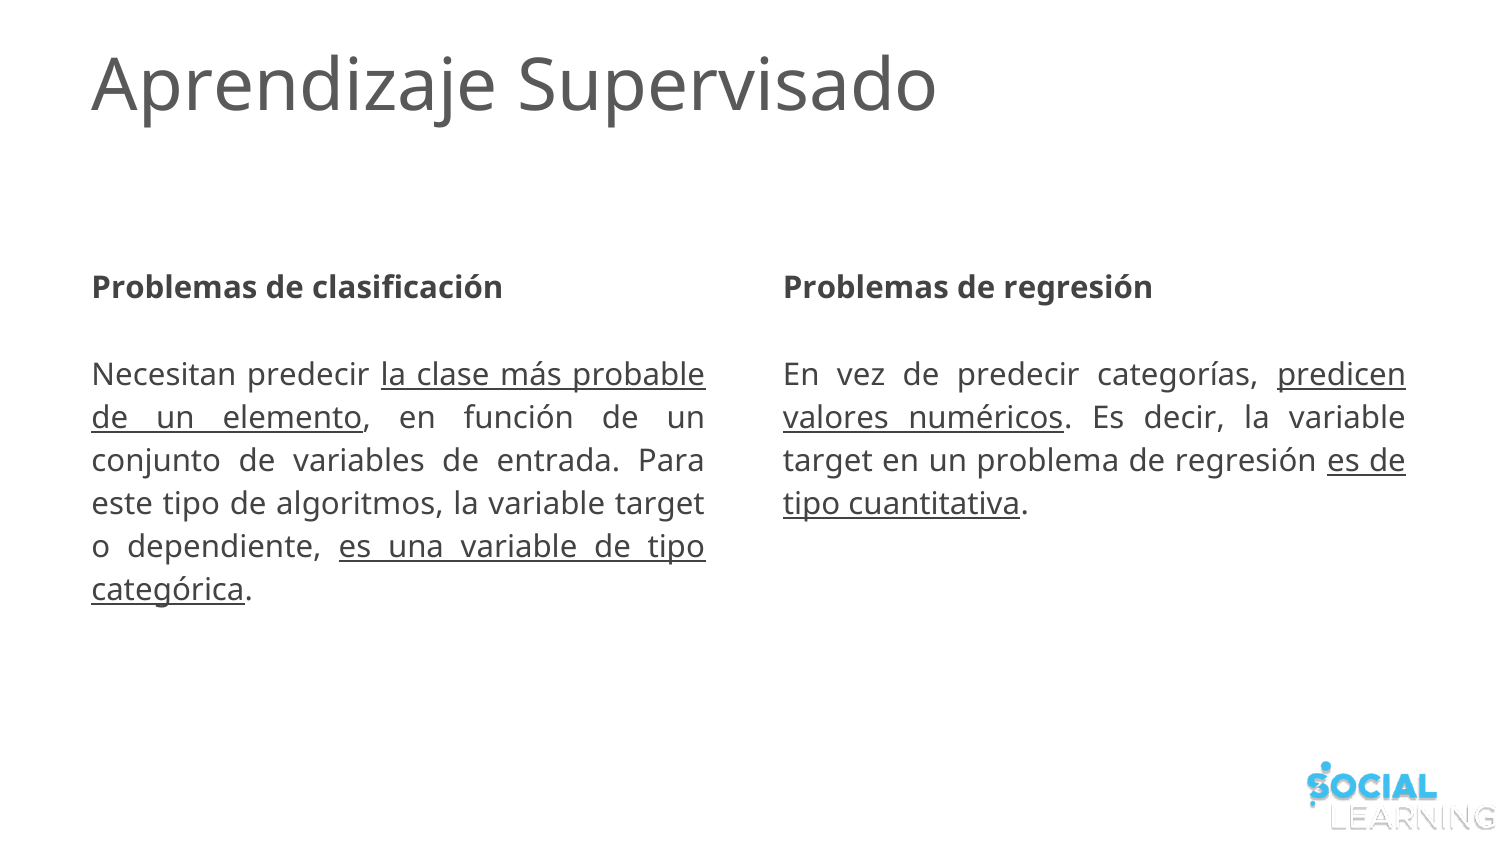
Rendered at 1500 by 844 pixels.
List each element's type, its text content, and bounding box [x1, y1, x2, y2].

text_box Problemas de clasificación Necesitan predecir la clase más probable de un elemento, en función de un conjunto de variables de entrada. Para este tipo de algoritmos, la variable target o dependiente, es una variable de tipo categórica. [76, 247, 732, 621]
picture [1301, 744, 1500, 844]
text_box Problemas de regresión En vez de predecir categorías, predicen valores numéricos. Es decir, la variable target en un problema de regresión es de tipo cuantitativa. [768, 247, 1424, 534]
title Aprendizaje Supervisado [76, 0, 1281, 141]
